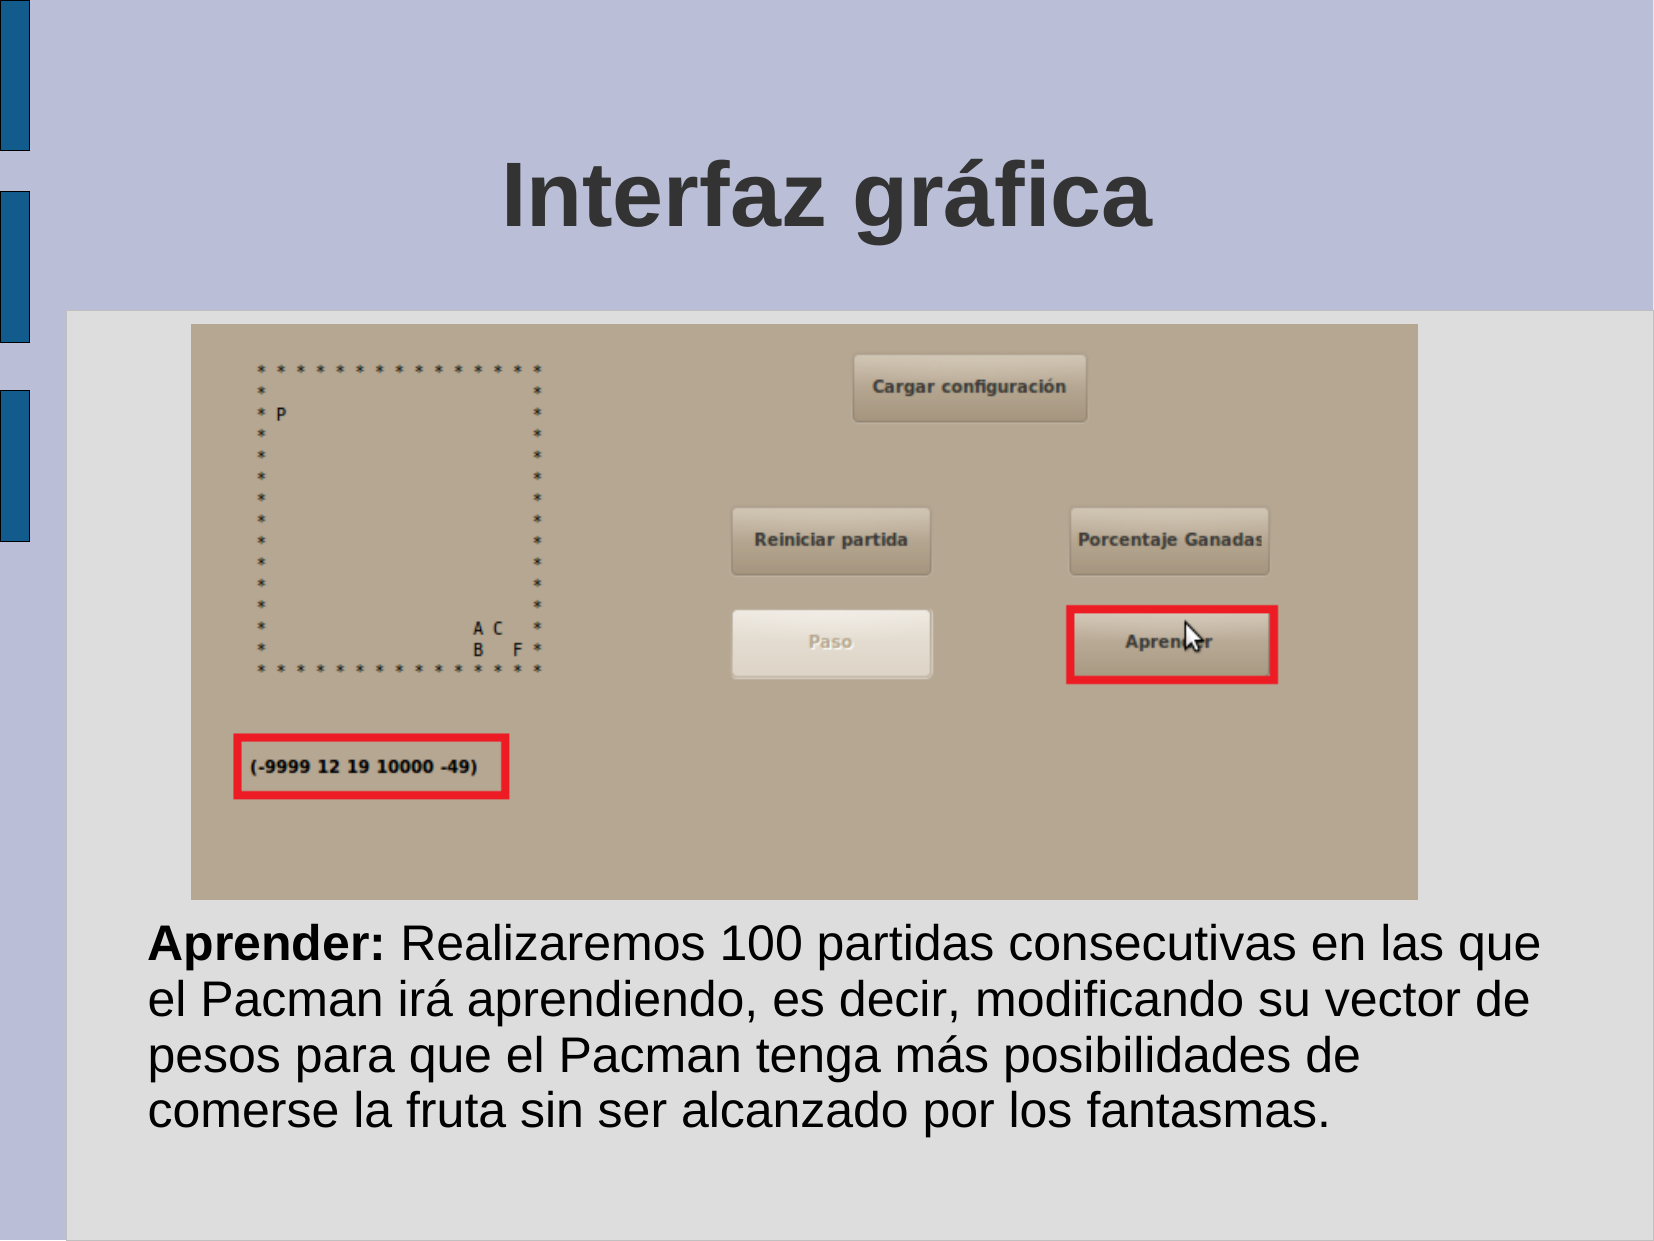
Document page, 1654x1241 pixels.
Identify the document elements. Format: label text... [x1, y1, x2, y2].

list Aprender: Realizaremos 100 partidas consecutivas en las que el Pacman irá aprendiendo, es decir, modificando su vector de pesos para que el Pacman tenga más posibilidades de comerse la fruta sin ser alcanzado por los fantasmas. [147, 915, 1560, 1182]
picture [191, 324, 1418, 900]
title Interfaz gráfica [121, 98, 1534, 291]
